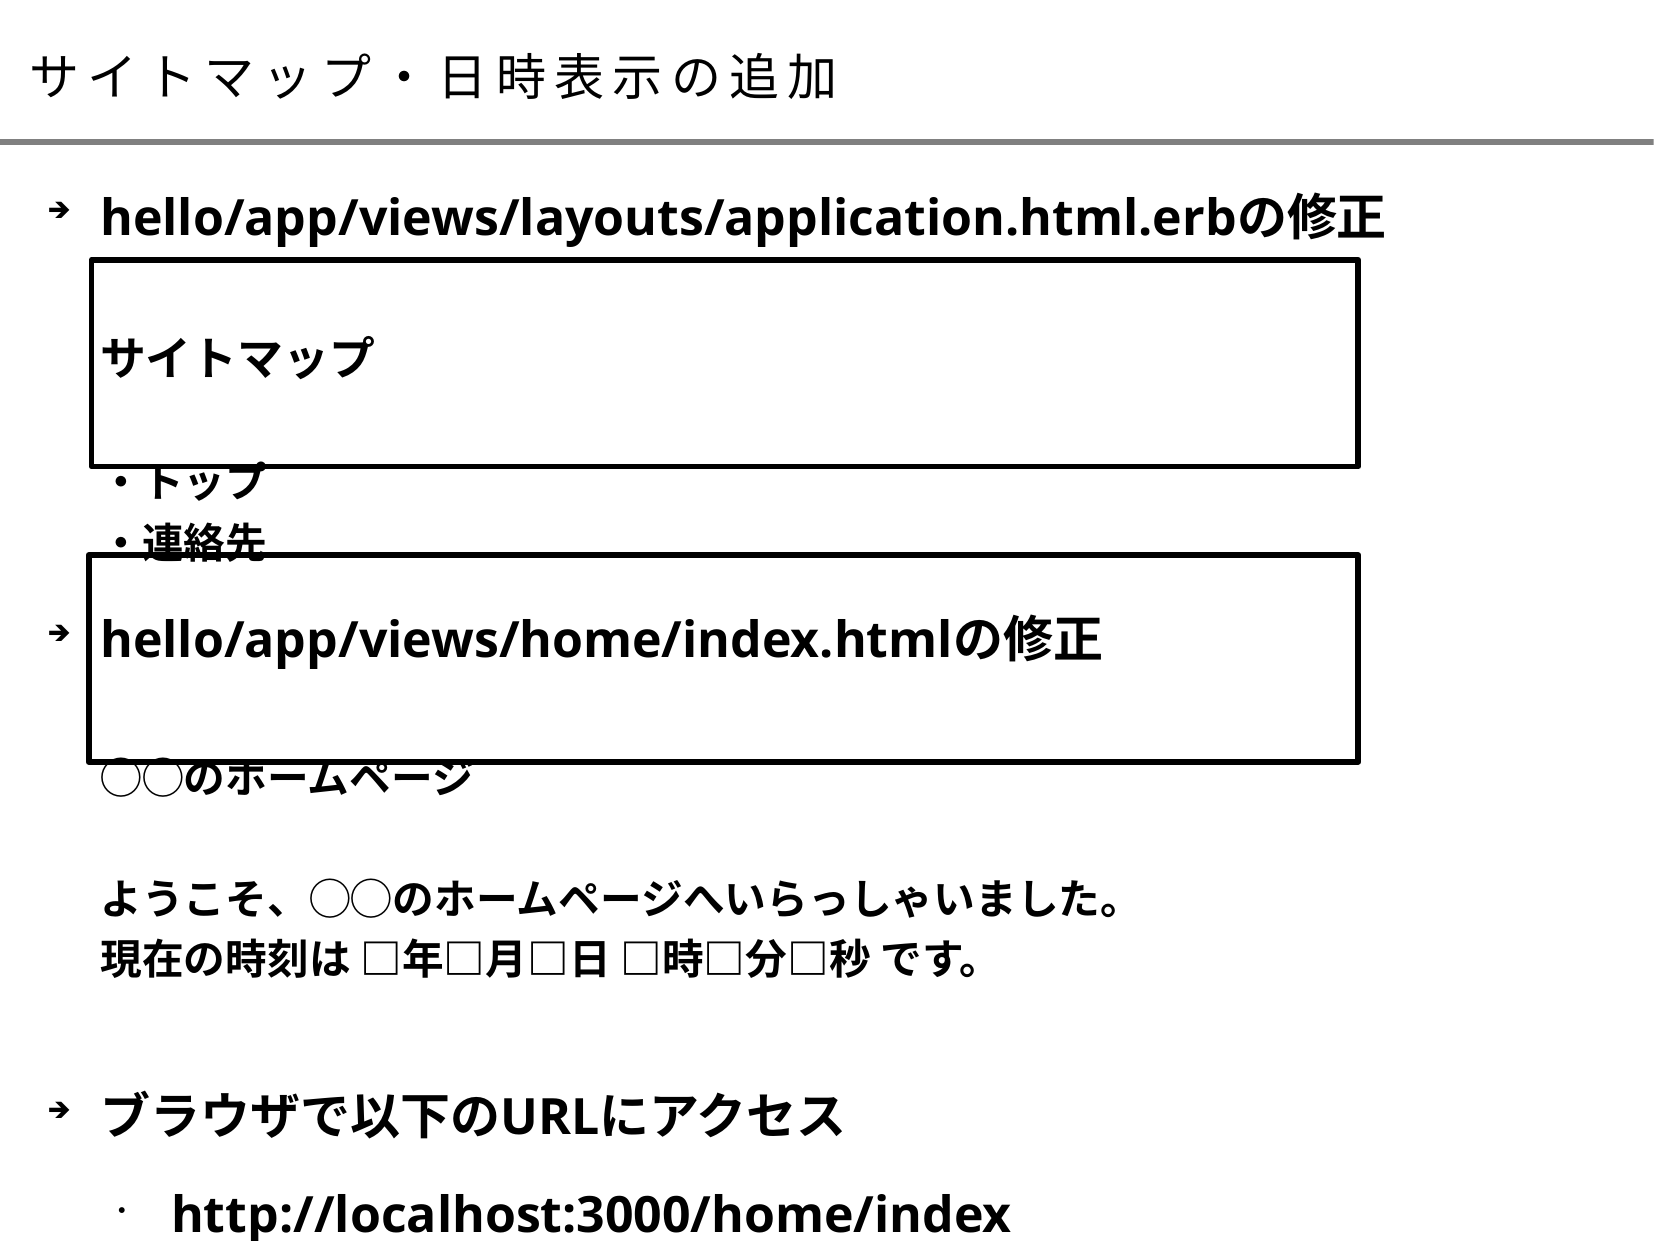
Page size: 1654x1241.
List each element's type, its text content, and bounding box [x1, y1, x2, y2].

title サイトマップ・日時表示の追加 [29, 29, 1625, 119]
list hello/app/views/layouts/application.html.erbの修正 サイトマップ ・トップ ・連絡先 hello/app/views/home/index.htmlの修正 ◯◯のホームページ ようこそ、◯◯のホームページへいらっしゃいました。 現在の時刻は □年□月□日 □時□分□秒 です。 ブラウザで以下のURLにアクセス http://localhost:3000/home/index http://localhost:3000/home/contact [29, 177, 1625, 1152]
